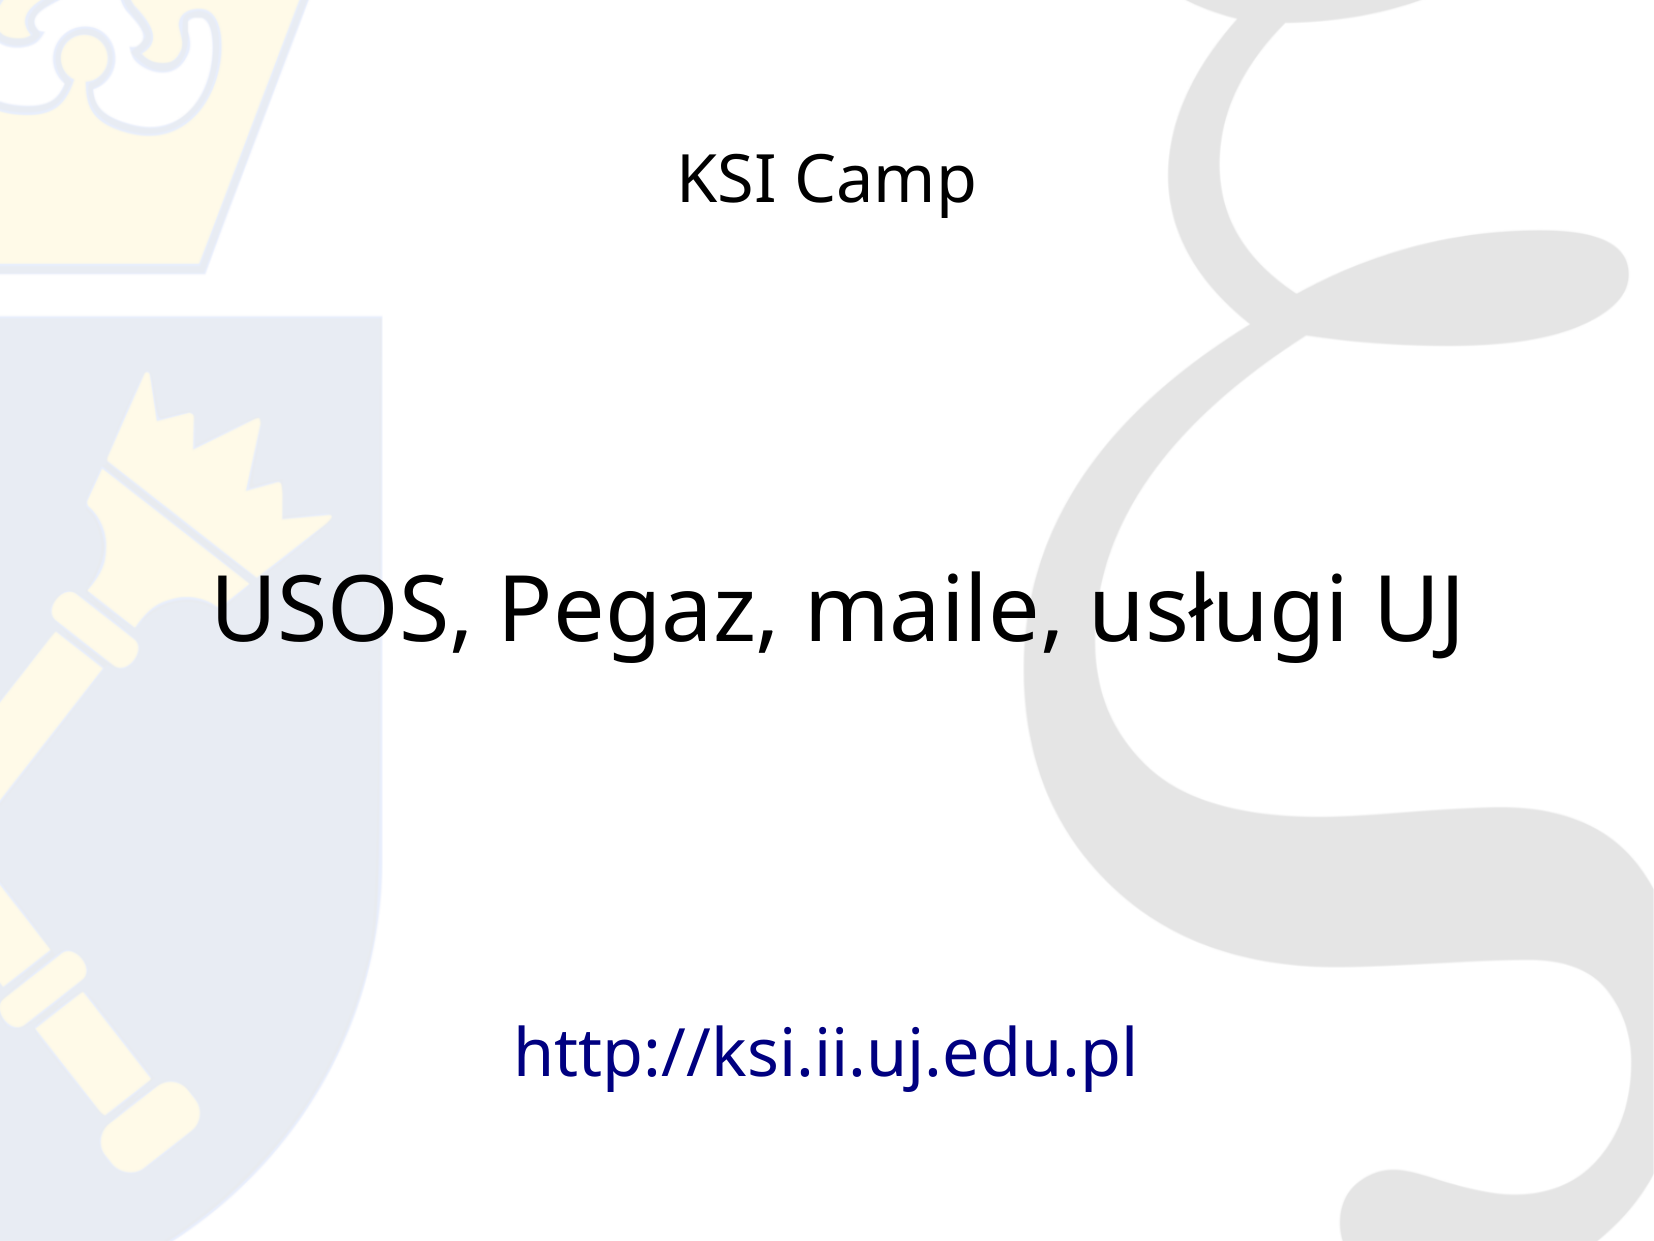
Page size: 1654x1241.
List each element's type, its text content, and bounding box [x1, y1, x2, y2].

subtitle http://ksi.ii.uj.edu.pl [82, 909, 1571, 1192]
title USOS, Pegaz, maile, usługi UJ [47, 468, 1607, 745]
text_box KSI Camp [82, 35, 1571, 318]
picture [0, 0, 1654, 1241]
